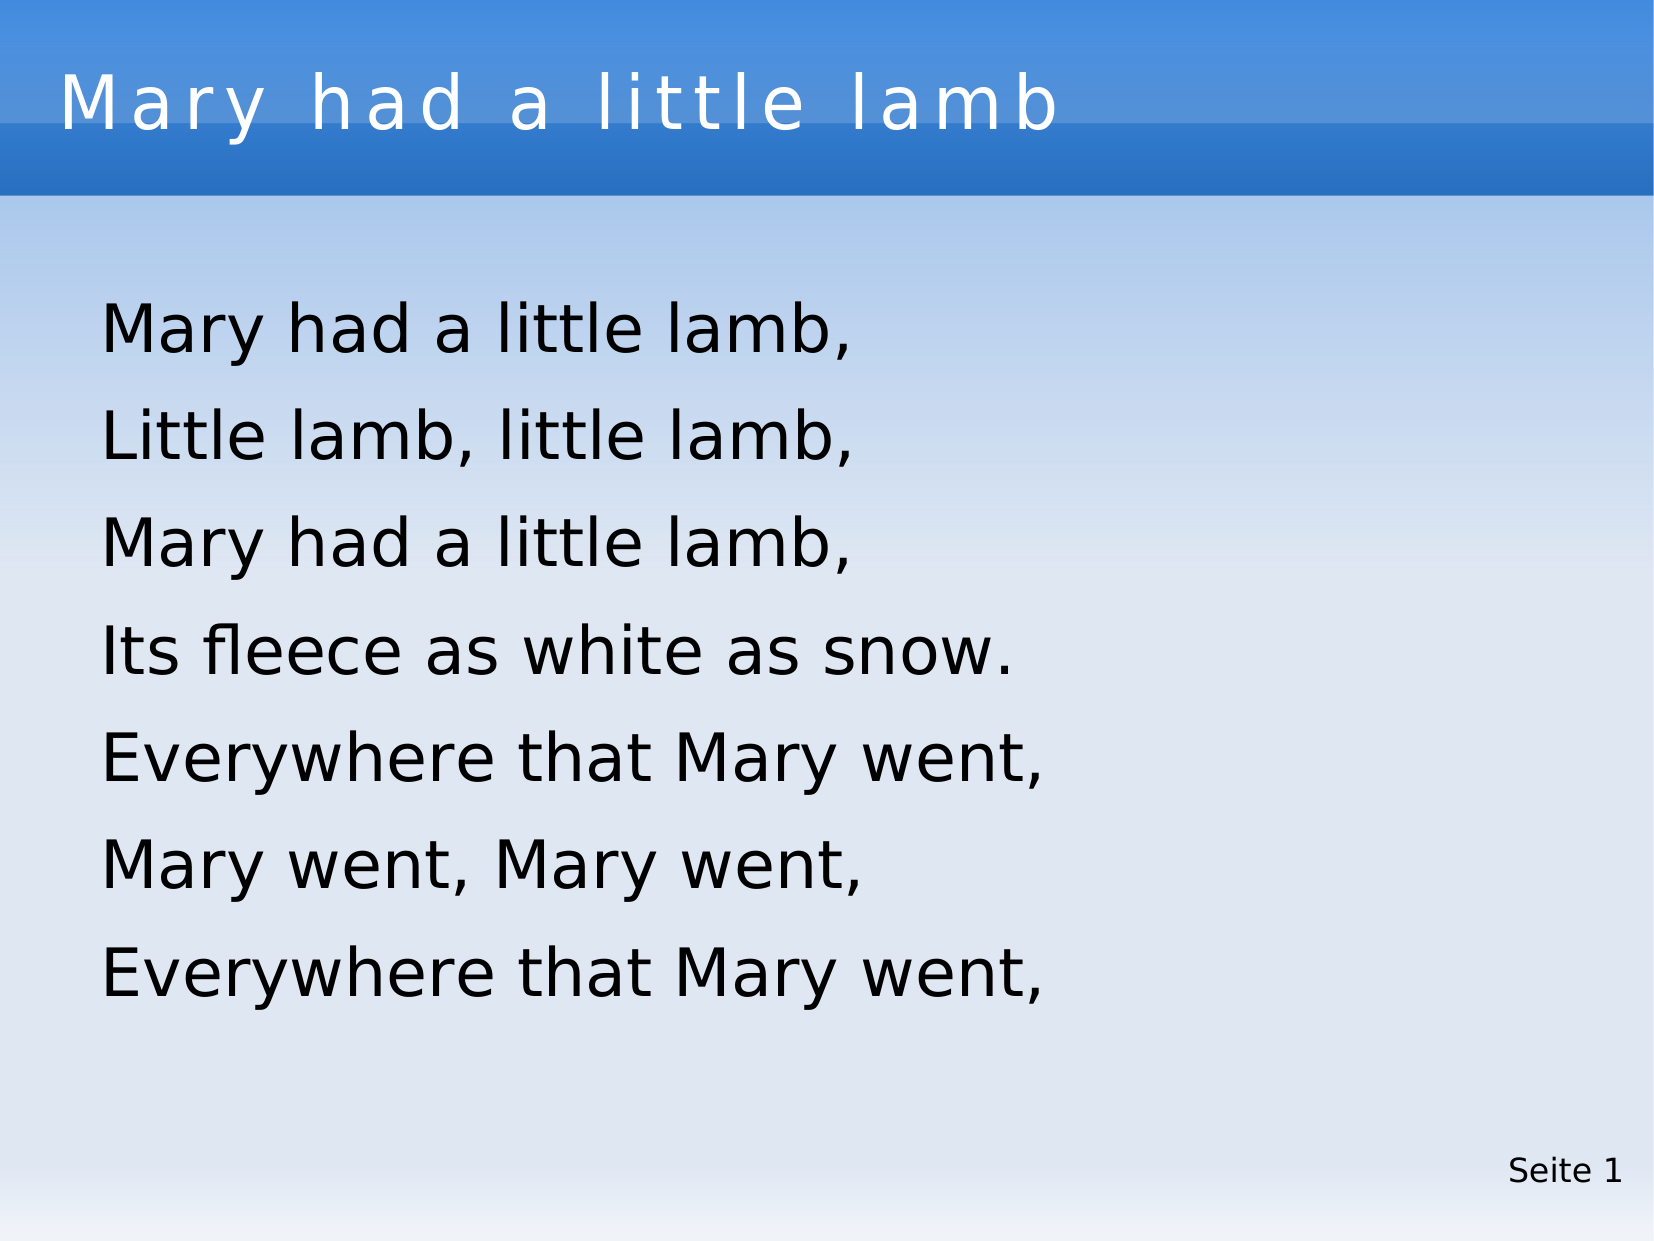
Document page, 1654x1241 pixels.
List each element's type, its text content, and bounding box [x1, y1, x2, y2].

picture [0, 0, 1654, 1241]
title Mary had a little lamb [59, 29, 1595, 178]
list Mary had a little lamb, Little lamb, little lamb, Mary had a little lamb, Its fleece as white as snow. Everywhere that Mary went, Mary went, Mary went, Everywhere that Mary went, [82, 290, 1571, 1109]
